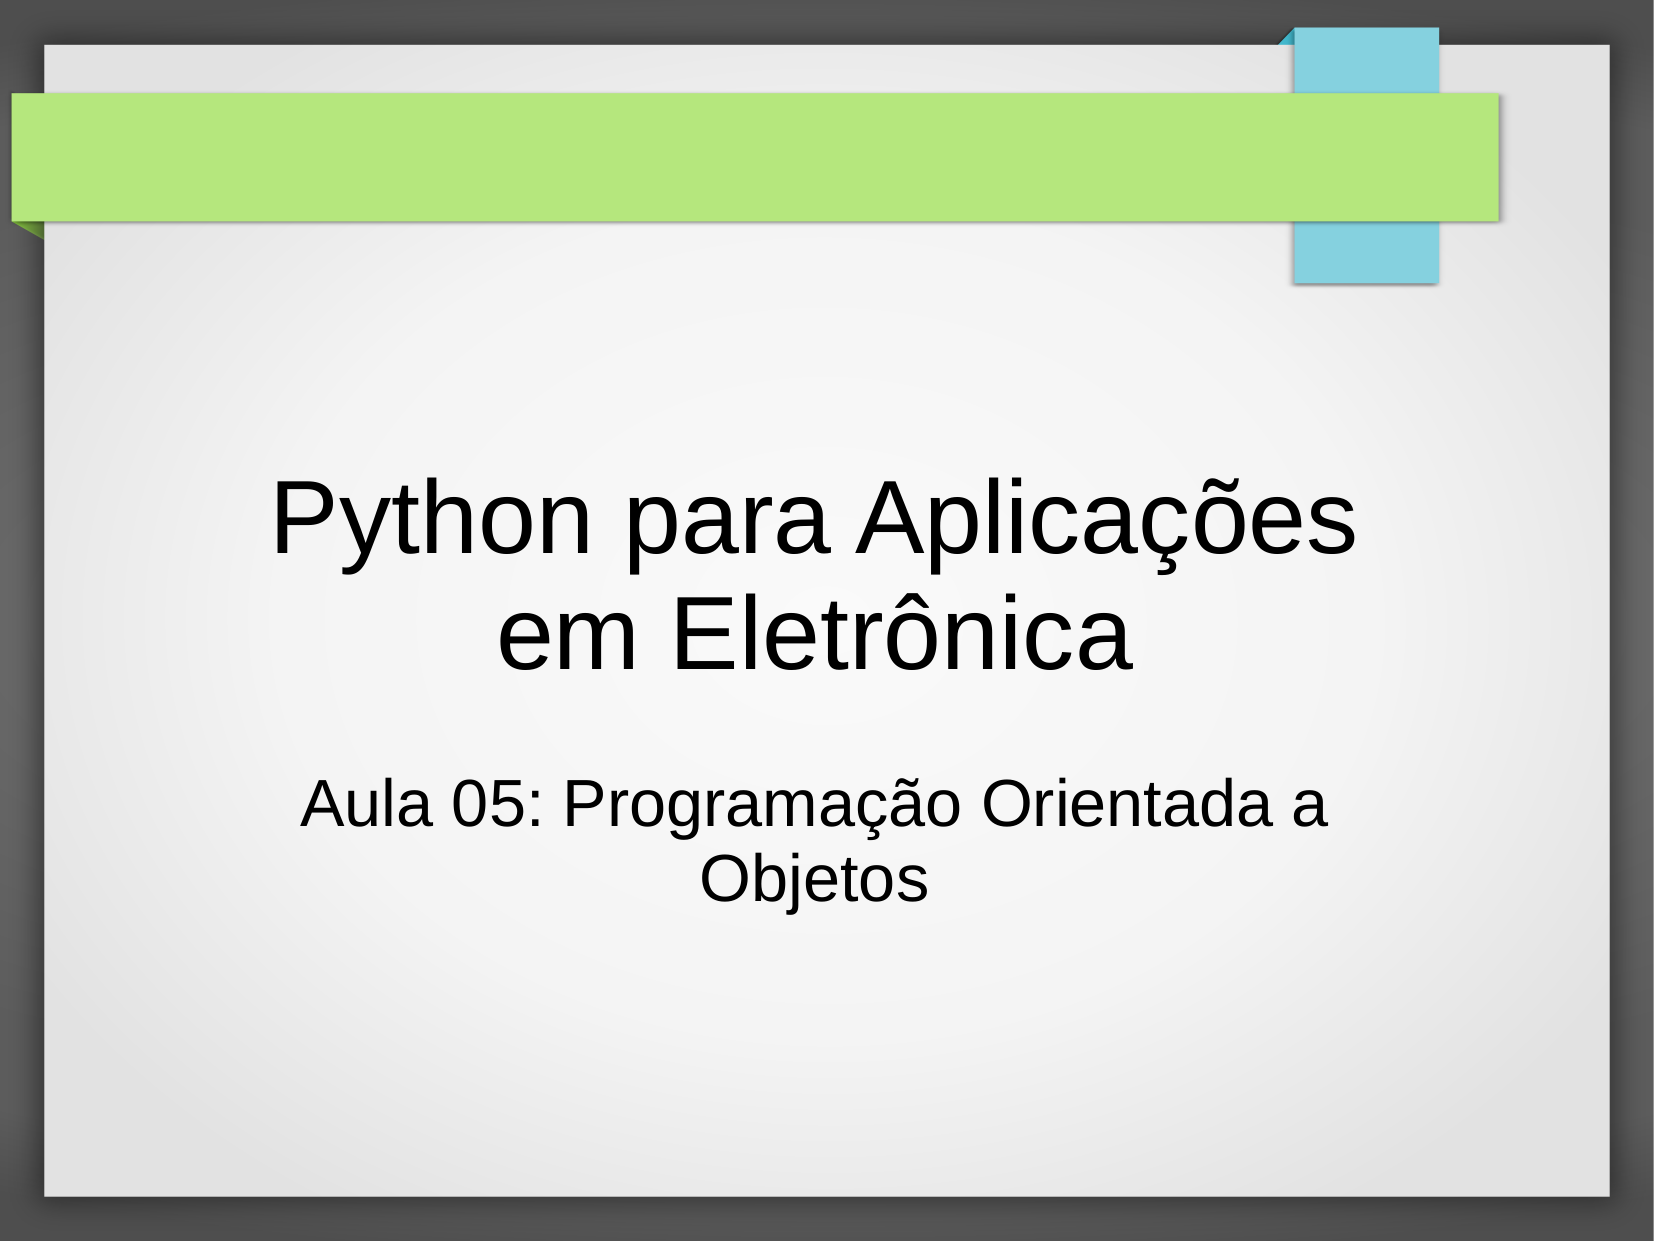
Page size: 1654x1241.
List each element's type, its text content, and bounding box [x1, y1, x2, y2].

subtitle Python para Aplicações em Eletrônica Aula 05: Programação Orientada a Objetos [224, 413, 1406, 962]
picture [0, 0, 1654, 1241]
